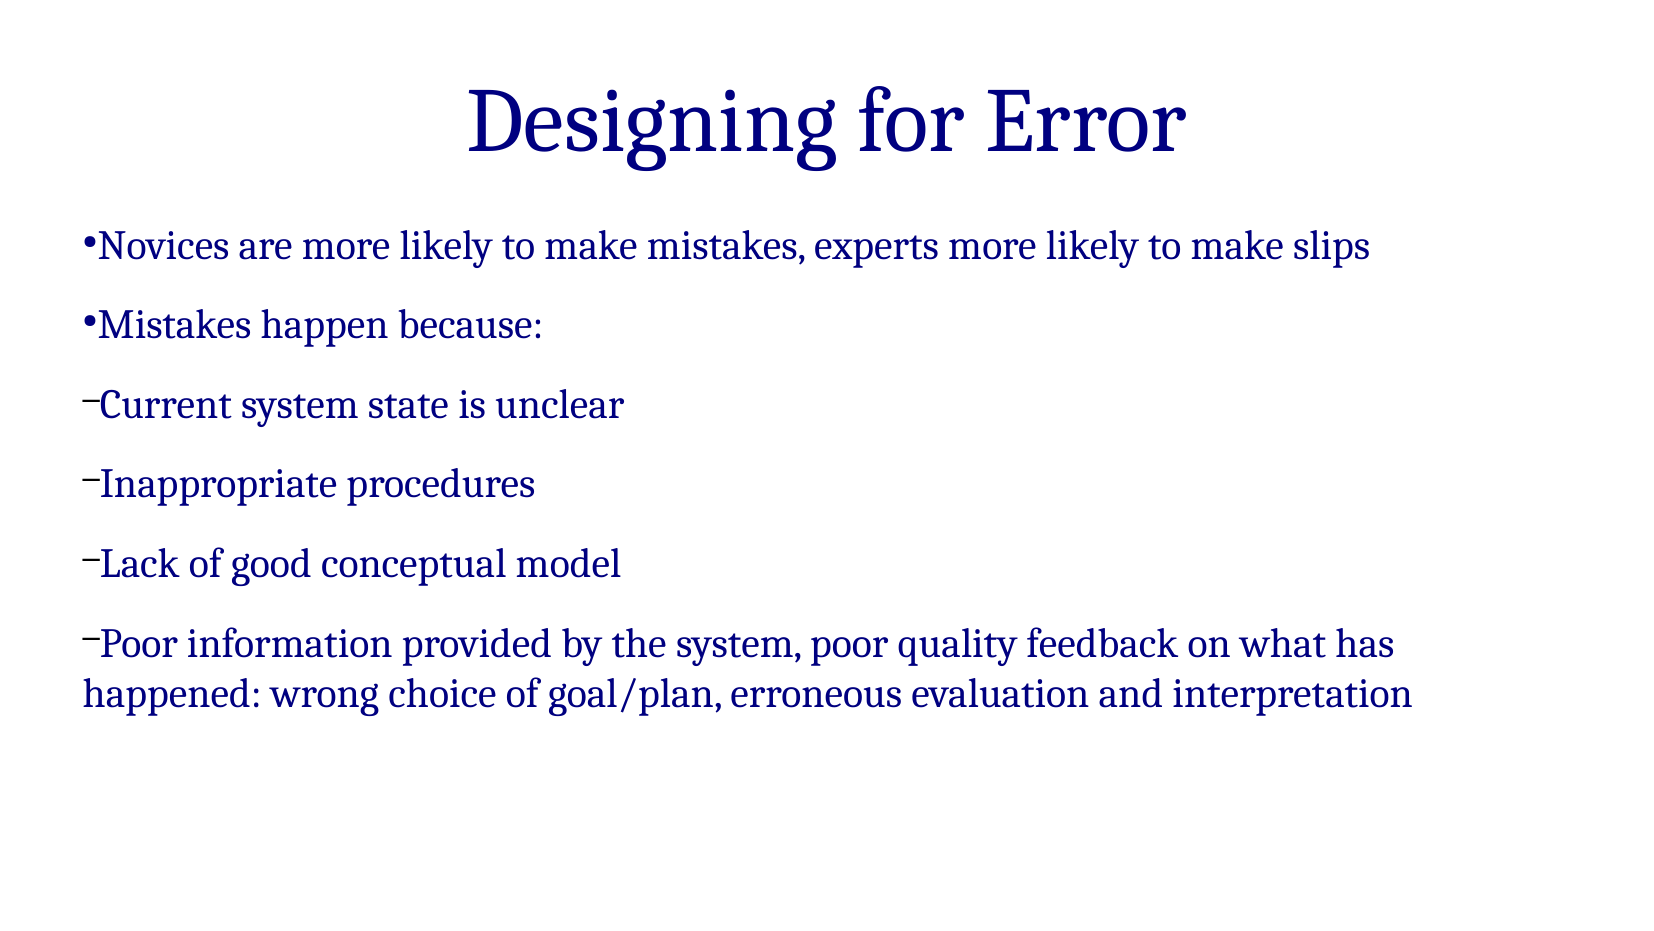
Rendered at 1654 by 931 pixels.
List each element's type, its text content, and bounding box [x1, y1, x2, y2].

list Novices are more likely to make mistakes, experts more likely to make slips Mistakes happen because: Current system state is unclear Inappropriate procedures Lack of good conceptual model Poor information provided by the system, poor quality feedback on what has happened: wrong choice of goal/plan, erroneous evaluation and interpretation [82, 217, 1571, 758]
title Designing for Error [82, 37, 1571, 193]
